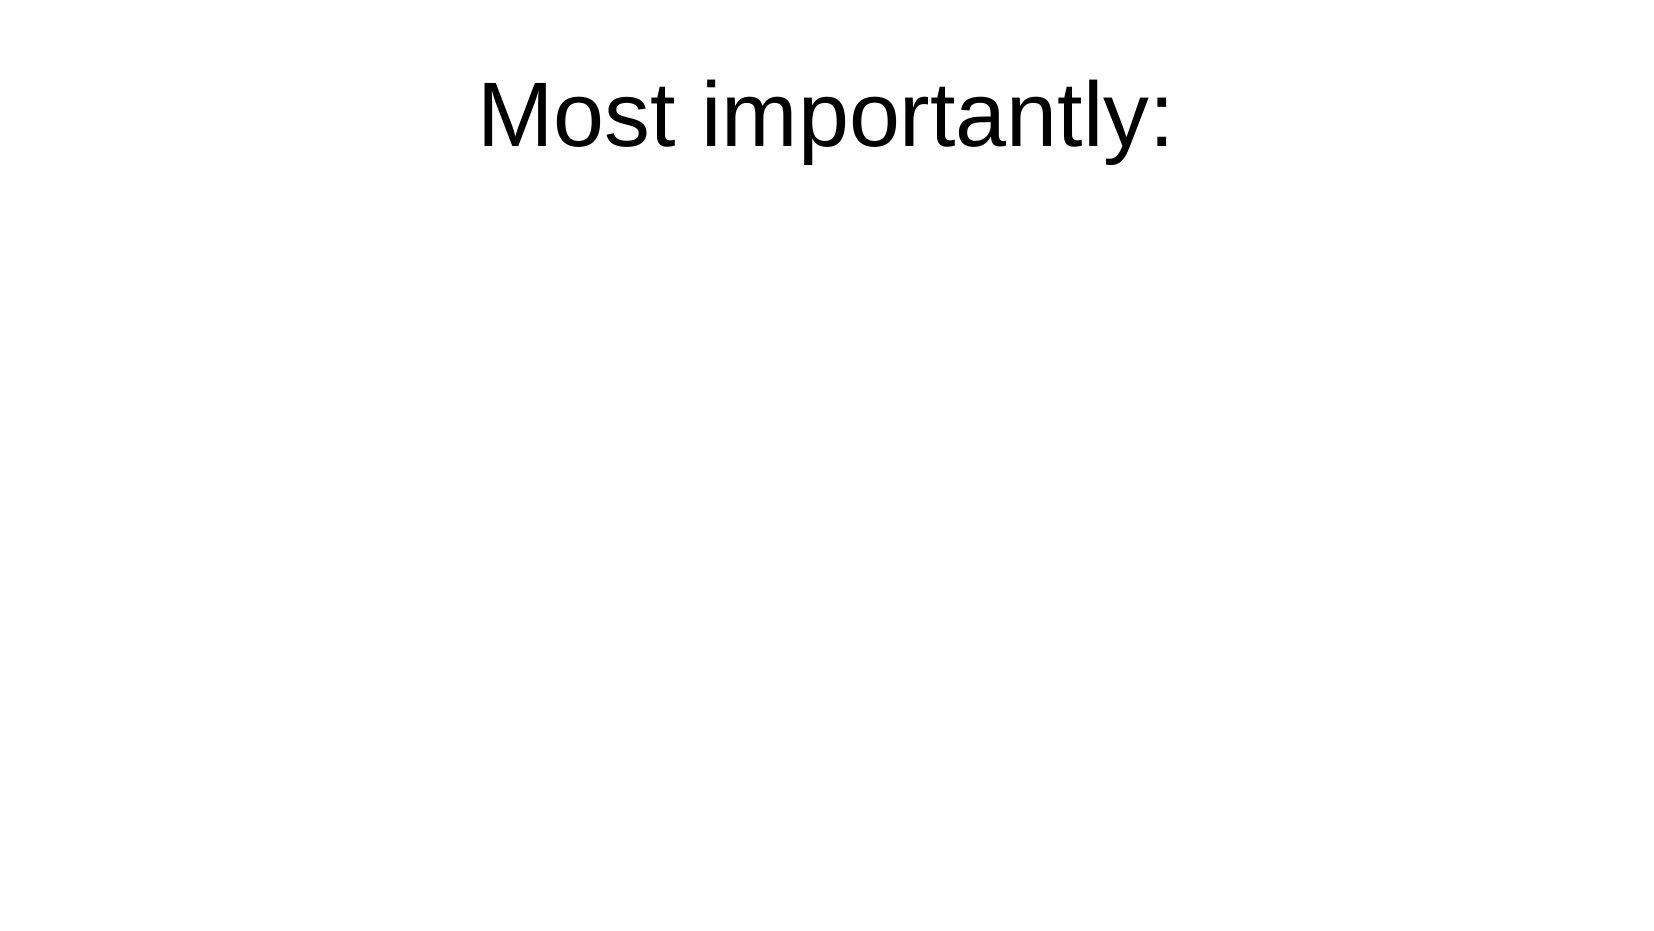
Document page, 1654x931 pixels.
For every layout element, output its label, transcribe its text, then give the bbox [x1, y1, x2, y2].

title Most importantly: [82, 37, 1571, 193]
